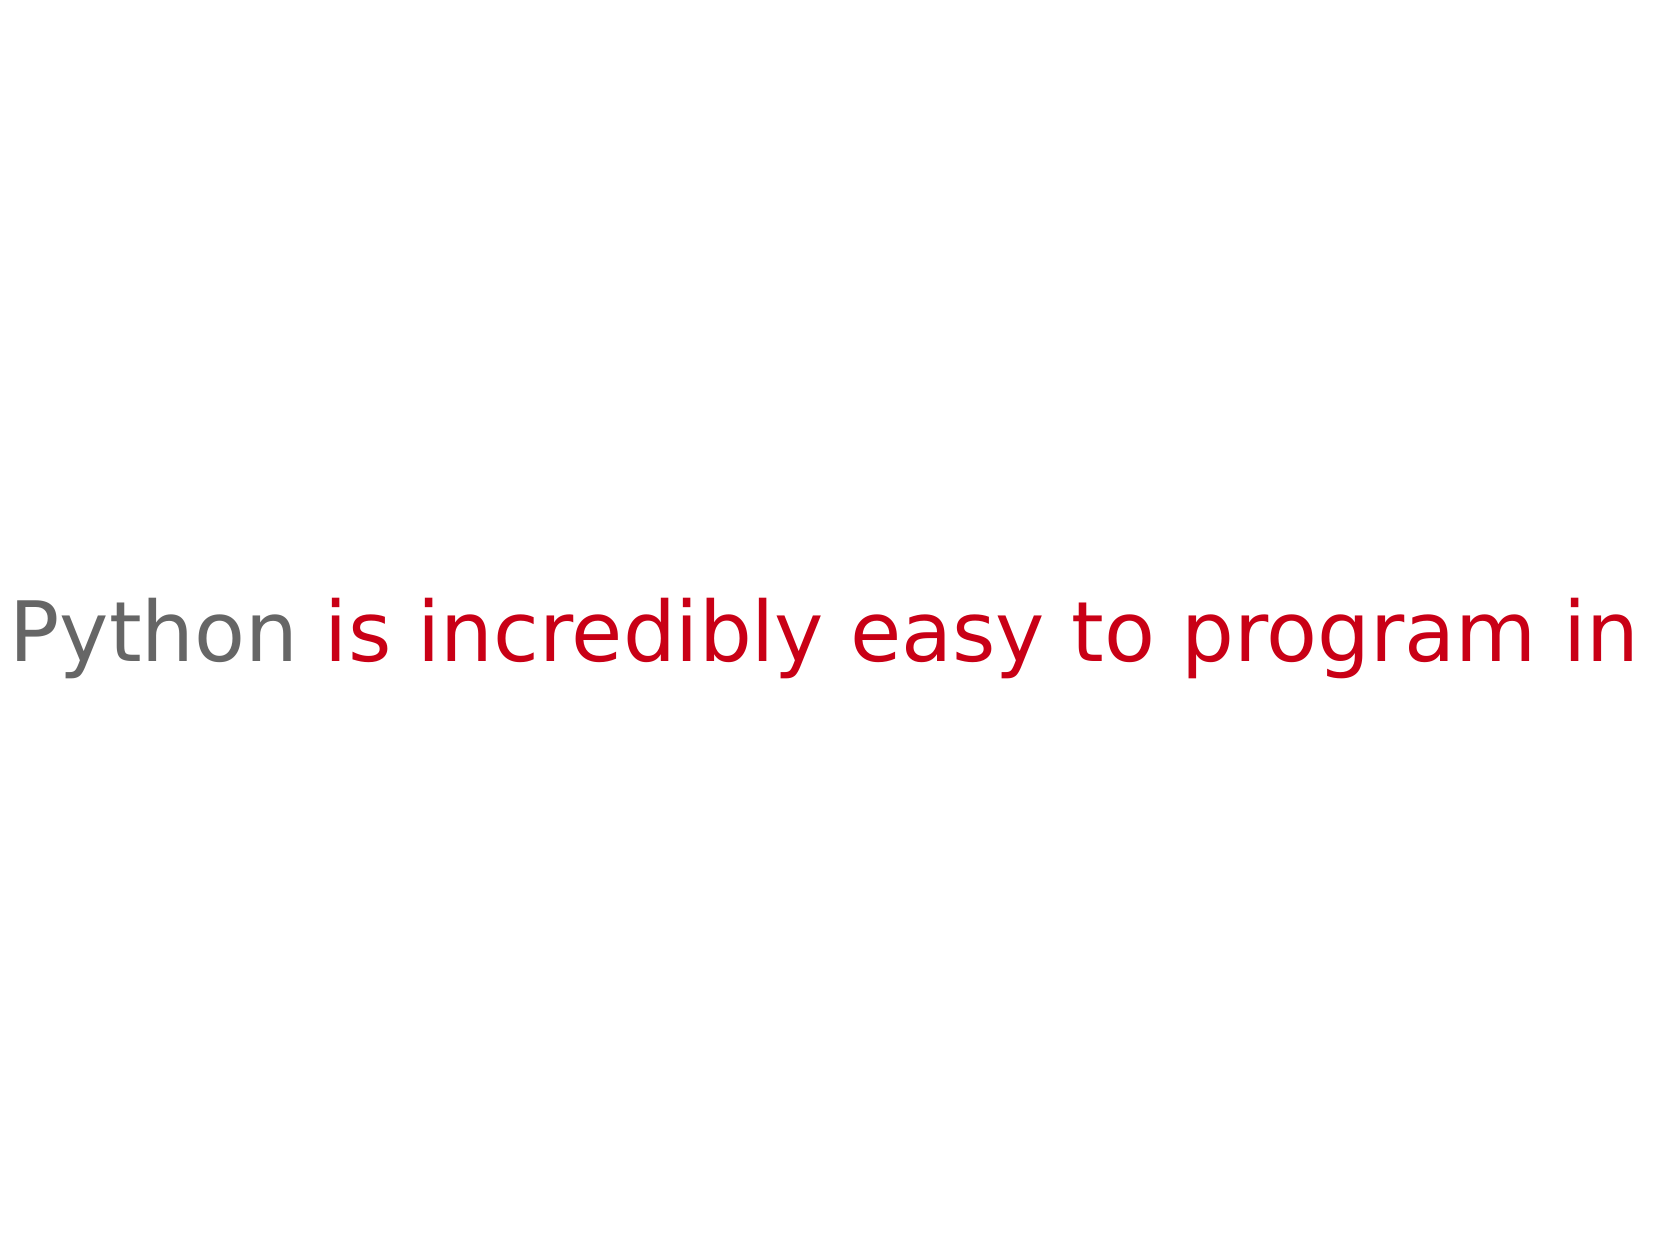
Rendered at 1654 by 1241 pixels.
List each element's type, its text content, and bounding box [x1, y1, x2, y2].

subtitle Python is incredibly easy to program in [0, 56, 1651, 1102]
